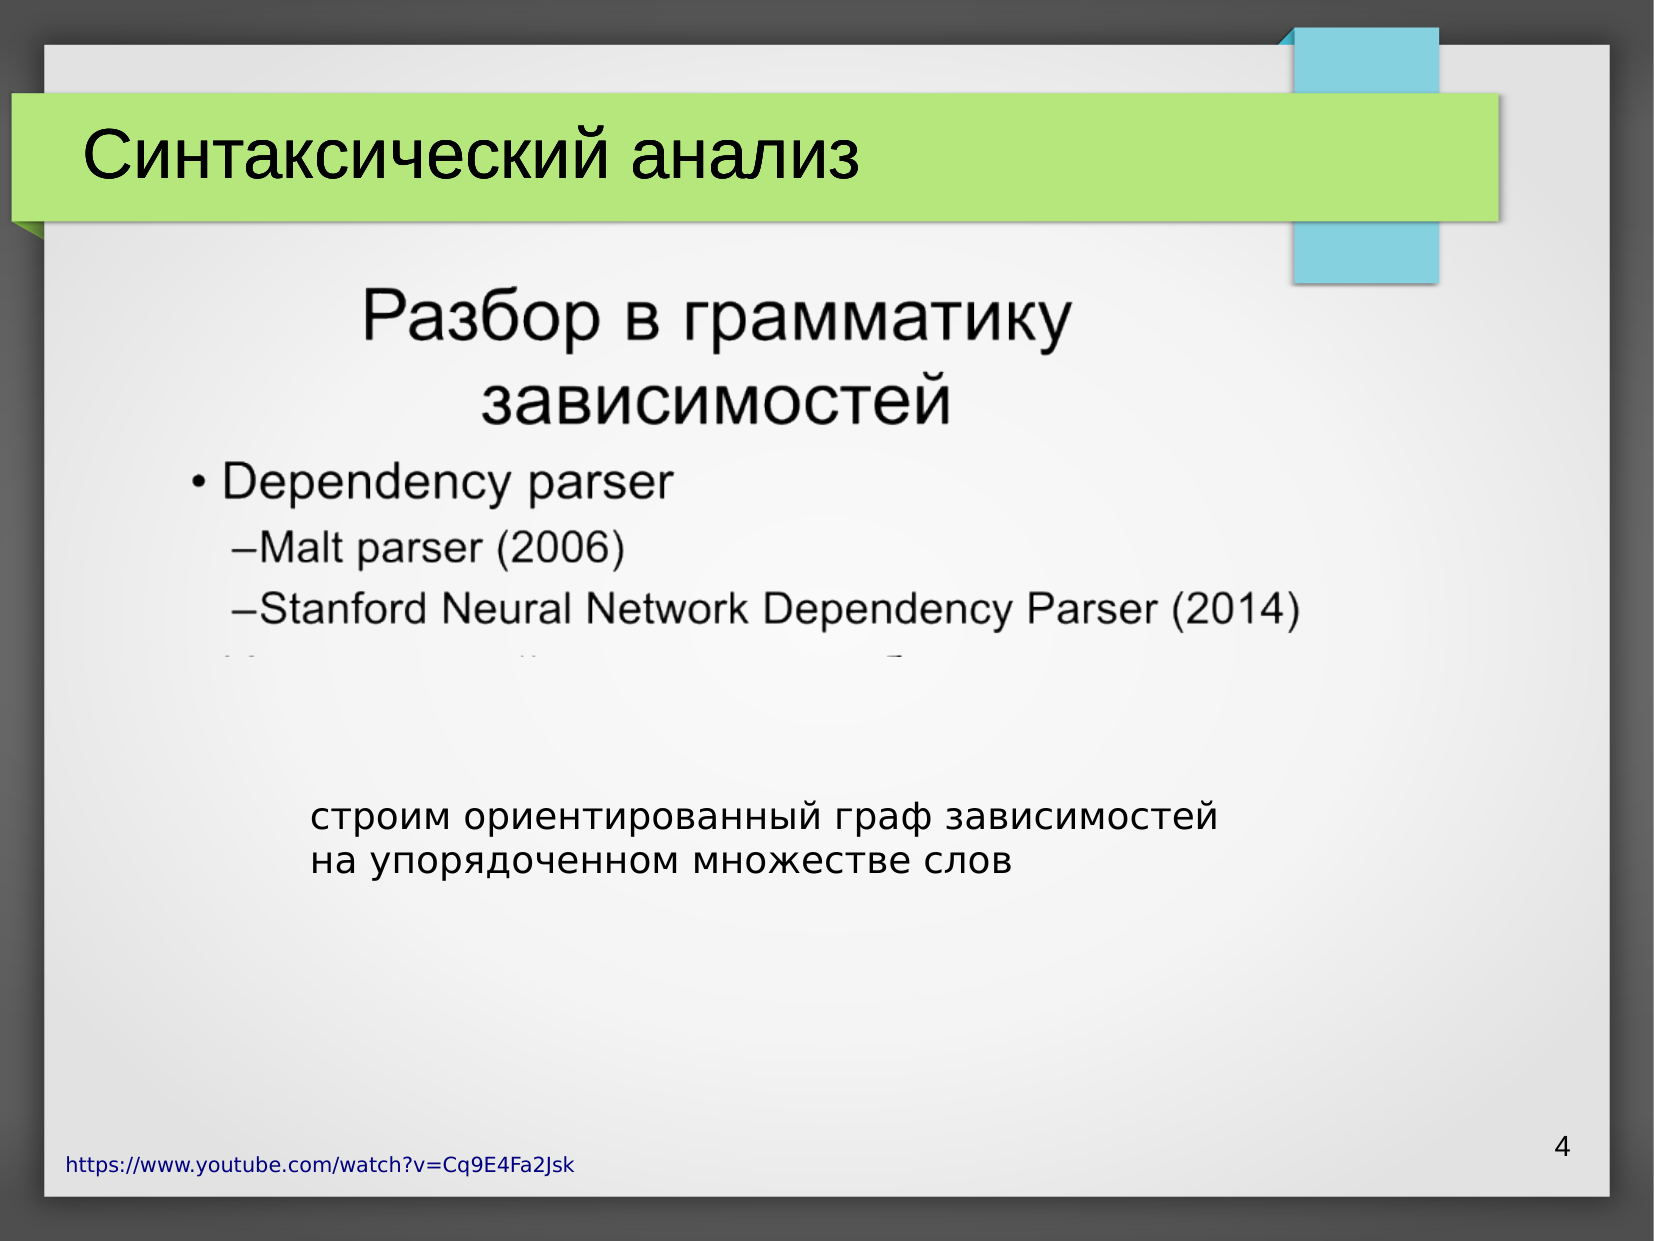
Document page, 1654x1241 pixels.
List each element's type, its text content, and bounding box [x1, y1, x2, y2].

title Синтаксический анализ [82, 114, 993, 194]
text_box строим ориентированный граф зависимостей на упорядоченном множестве слов [295, 744, 1382, 977]
text_box https://www.youtube.com/watch?v=Cq9E4Fa2Jsk [50, 1145, 615, 1185]
picture [0, 0, 1654, 1241]
